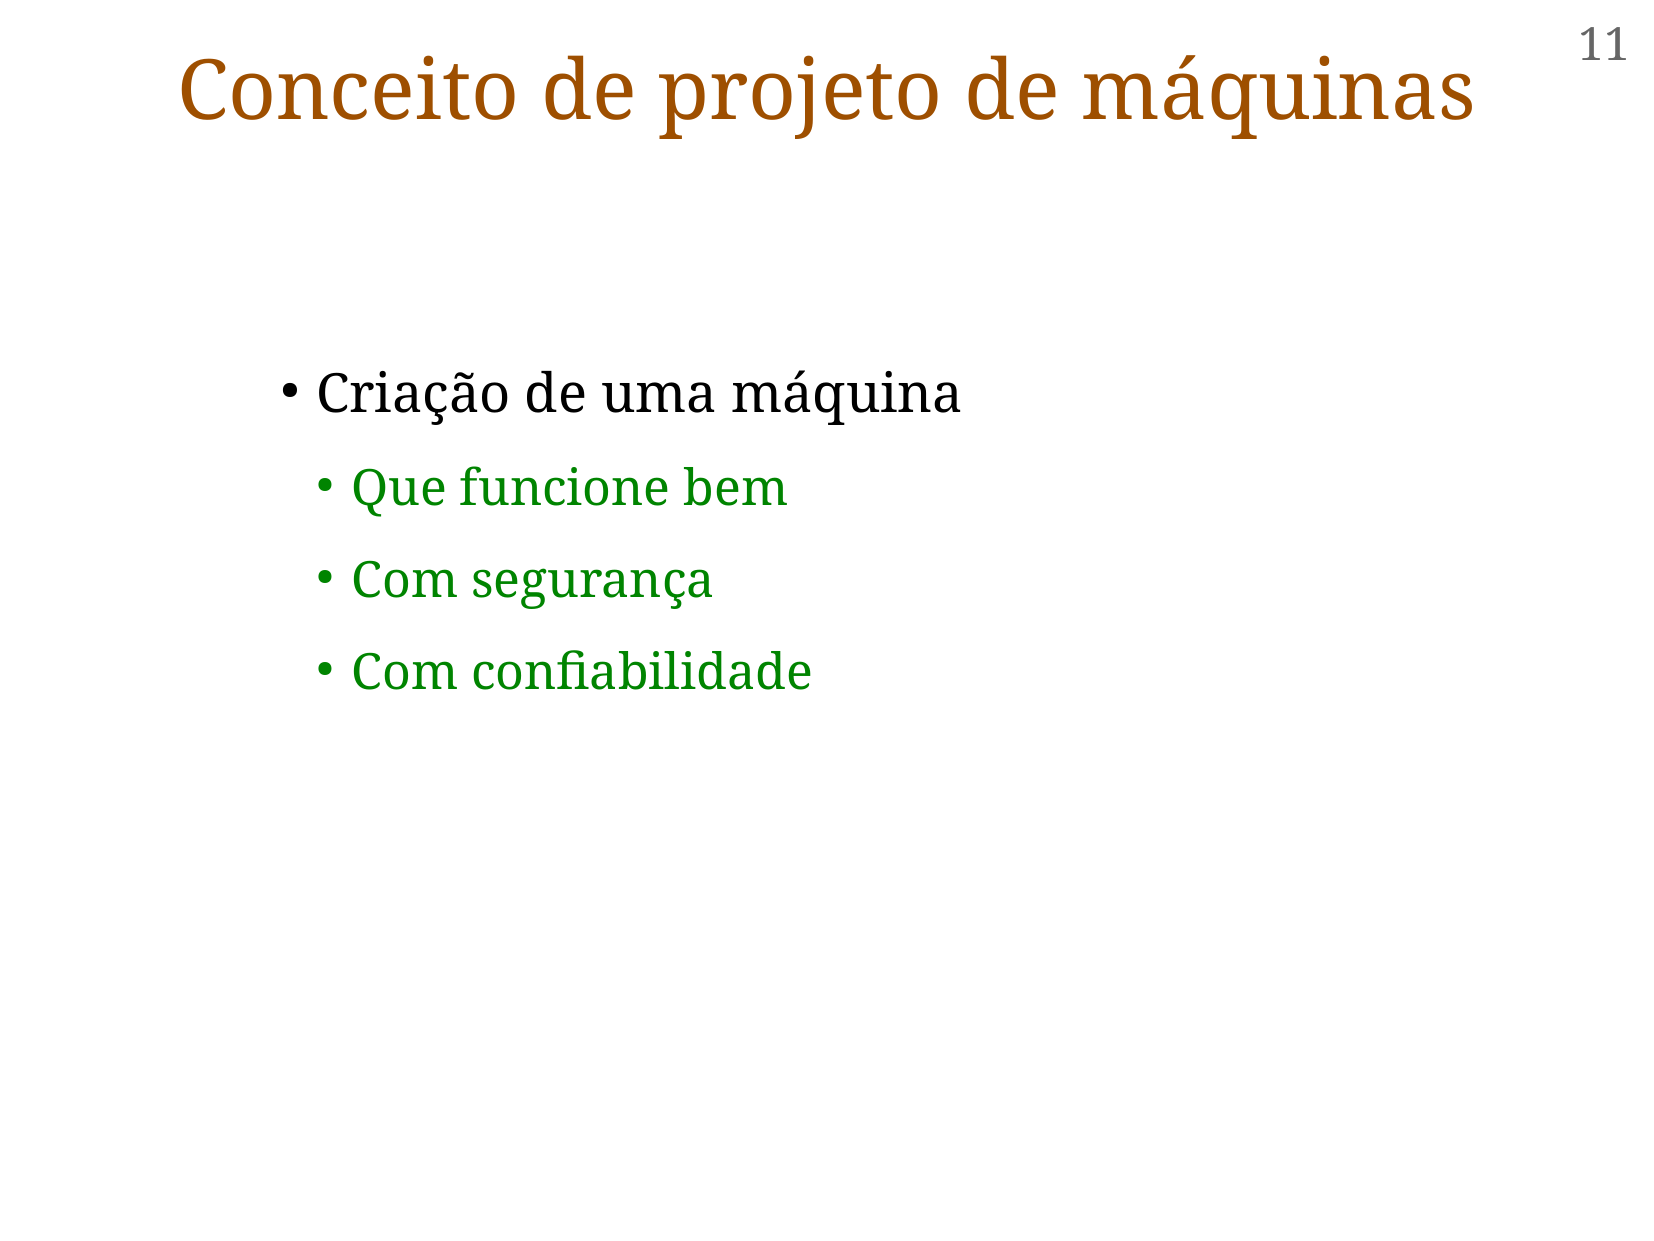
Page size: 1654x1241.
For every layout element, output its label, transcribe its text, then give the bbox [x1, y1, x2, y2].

title Conceito de projeto de máquinas [59, 29, 1595, 148]
list Criação de uma máquina Que funcione bem Com segurança Com confiabilidade [280, 354, 1595, 1211]
